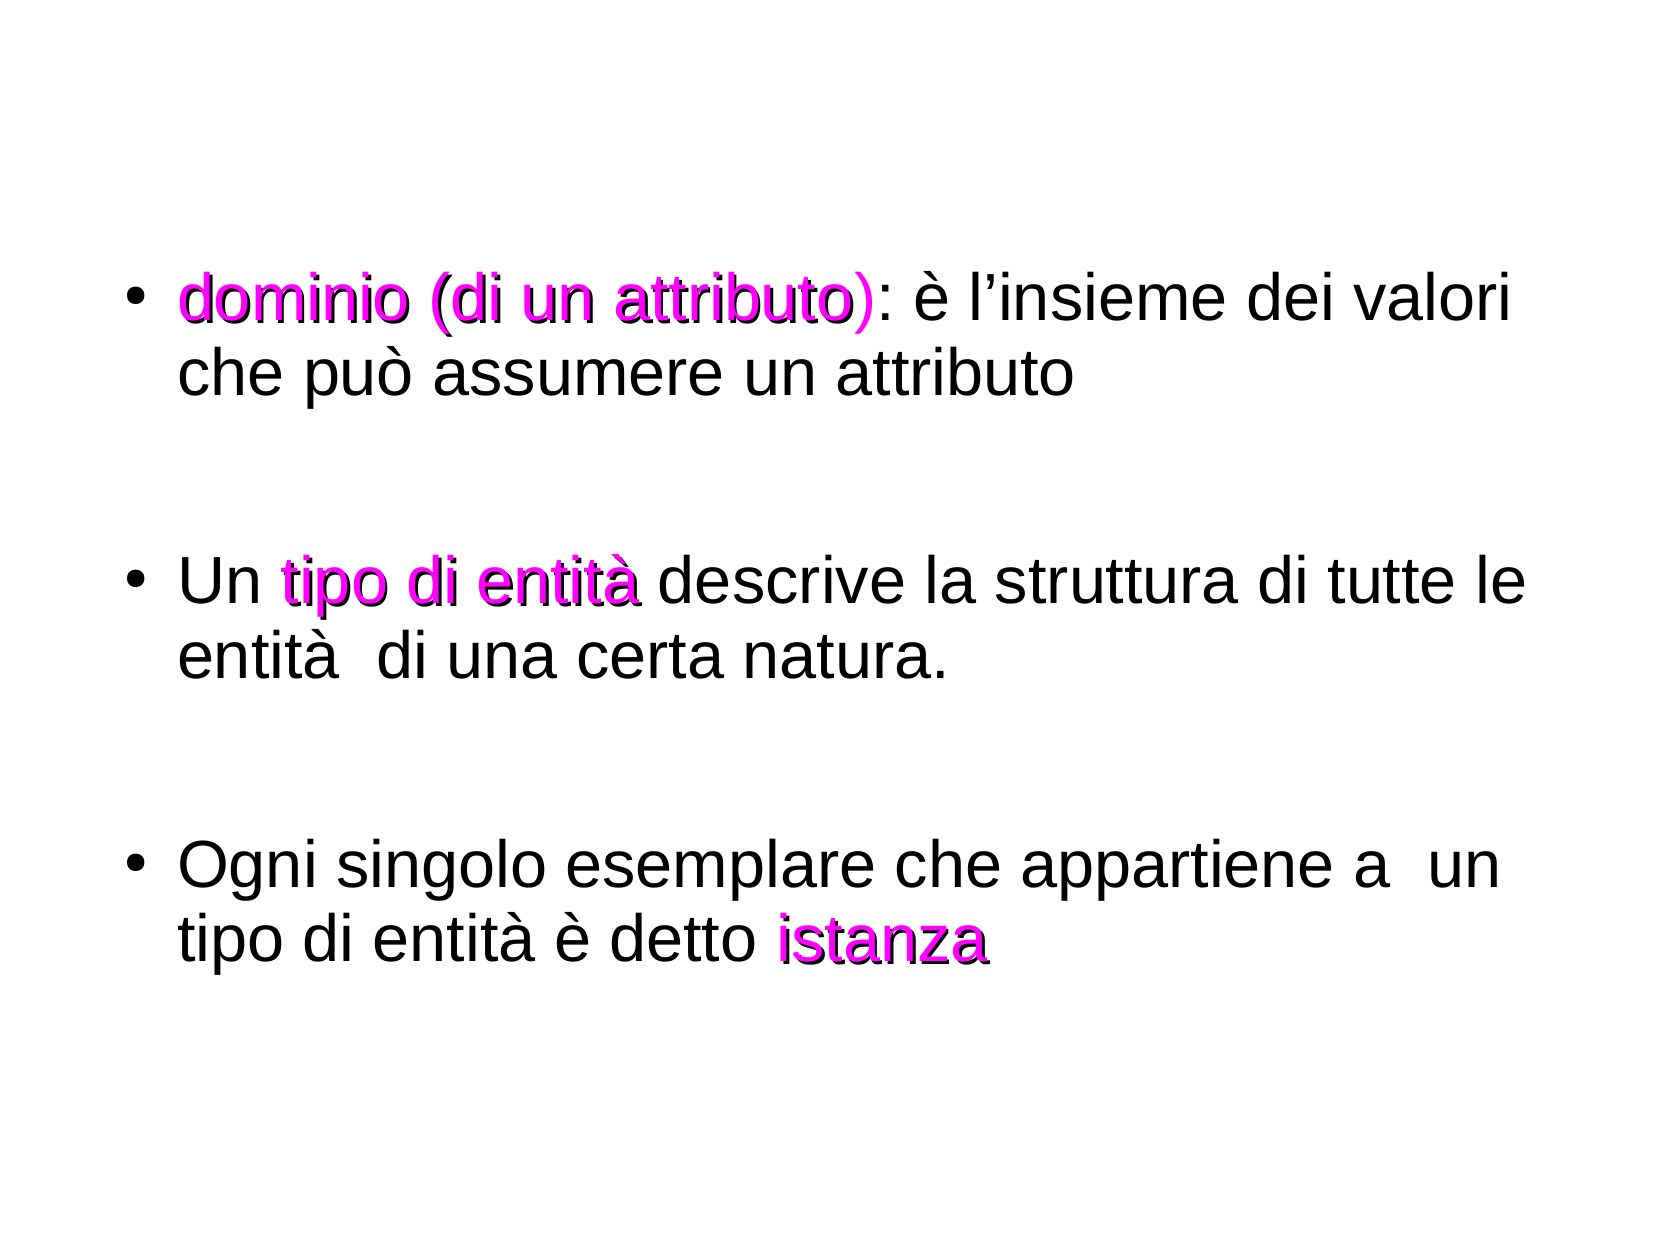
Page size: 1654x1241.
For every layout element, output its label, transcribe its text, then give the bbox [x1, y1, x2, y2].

list dominio (di un attributo): è l’insieme dei valori che può assumere un attributo Un tipo di entità descrive la struttura di tutte le entità di una certa natura. Ogni singolo esemplare che appartiene a un tipo di entità è detto istanza [106, 259, 1562, 980]
